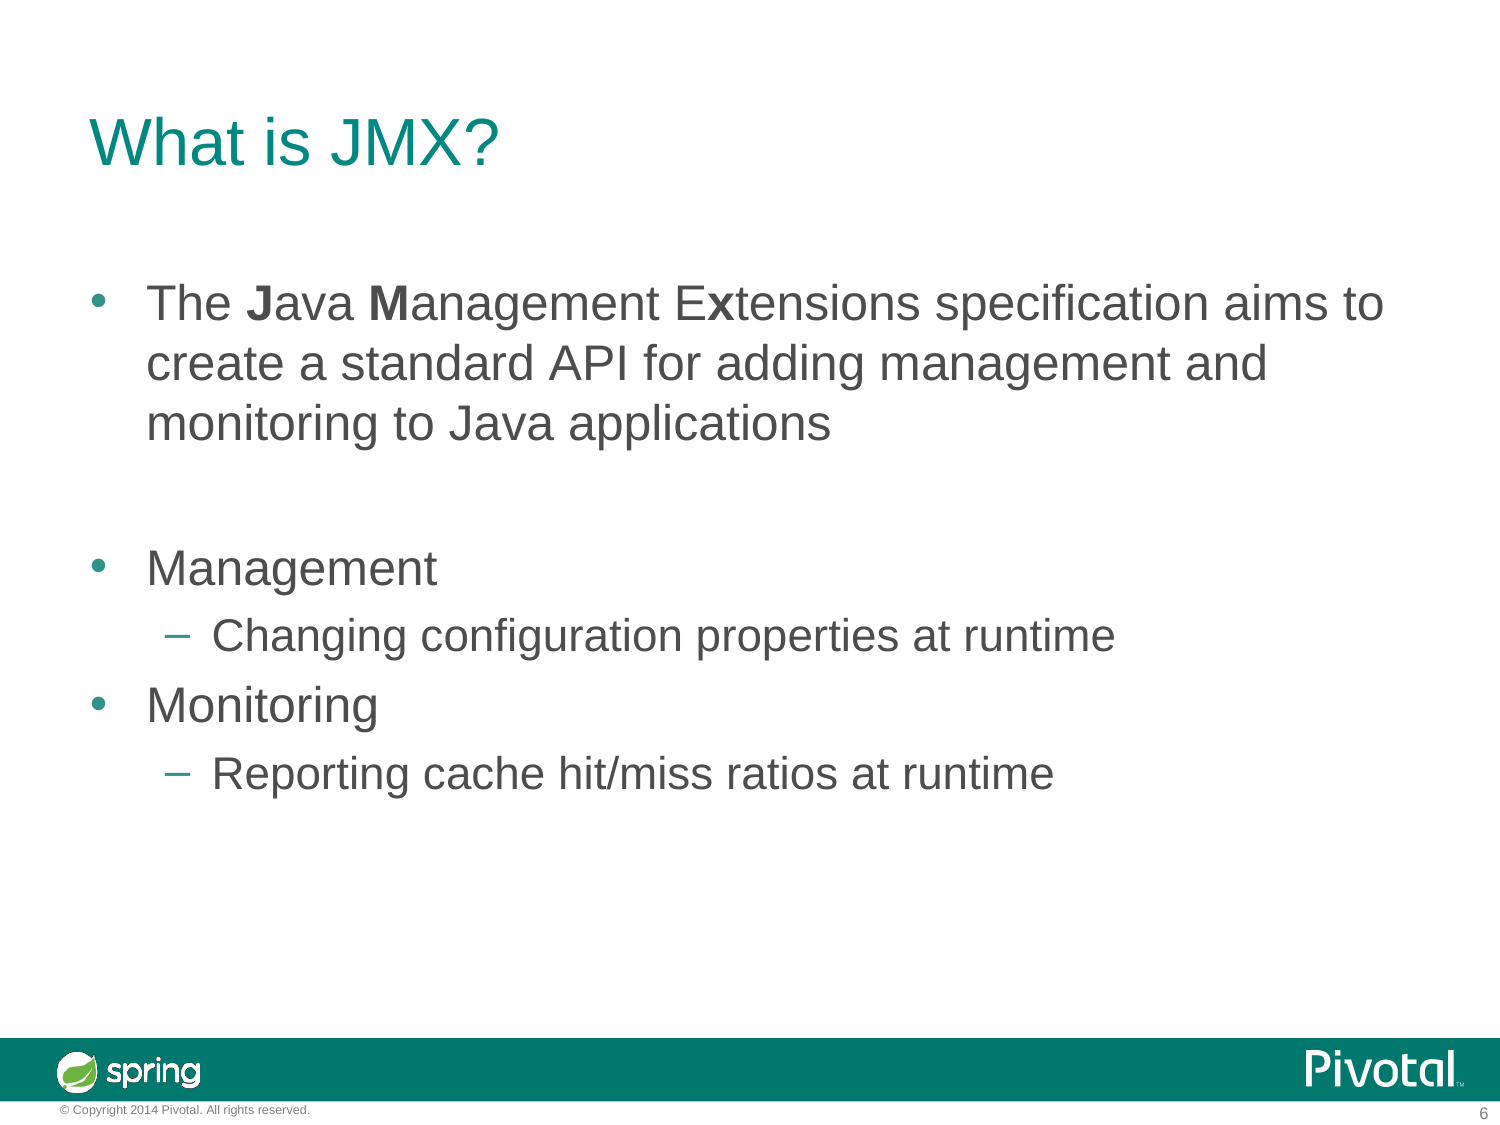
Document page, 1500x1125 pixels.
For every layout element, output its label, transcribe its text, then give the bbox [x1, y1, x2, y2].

picture [1306, 1050, 1464, 1087]
picture [32, 1041, 210, 1103]
list The Java Management Extensions specification aims to create a standard API for adding management and monitoring to Java applications Management Changing configuration properties at runtime Monitoring Reporting cache hit/miss ratios at runtime [75, 262, 1426, 1005]
title What is JMX? [75, 45, 1426, 233]
